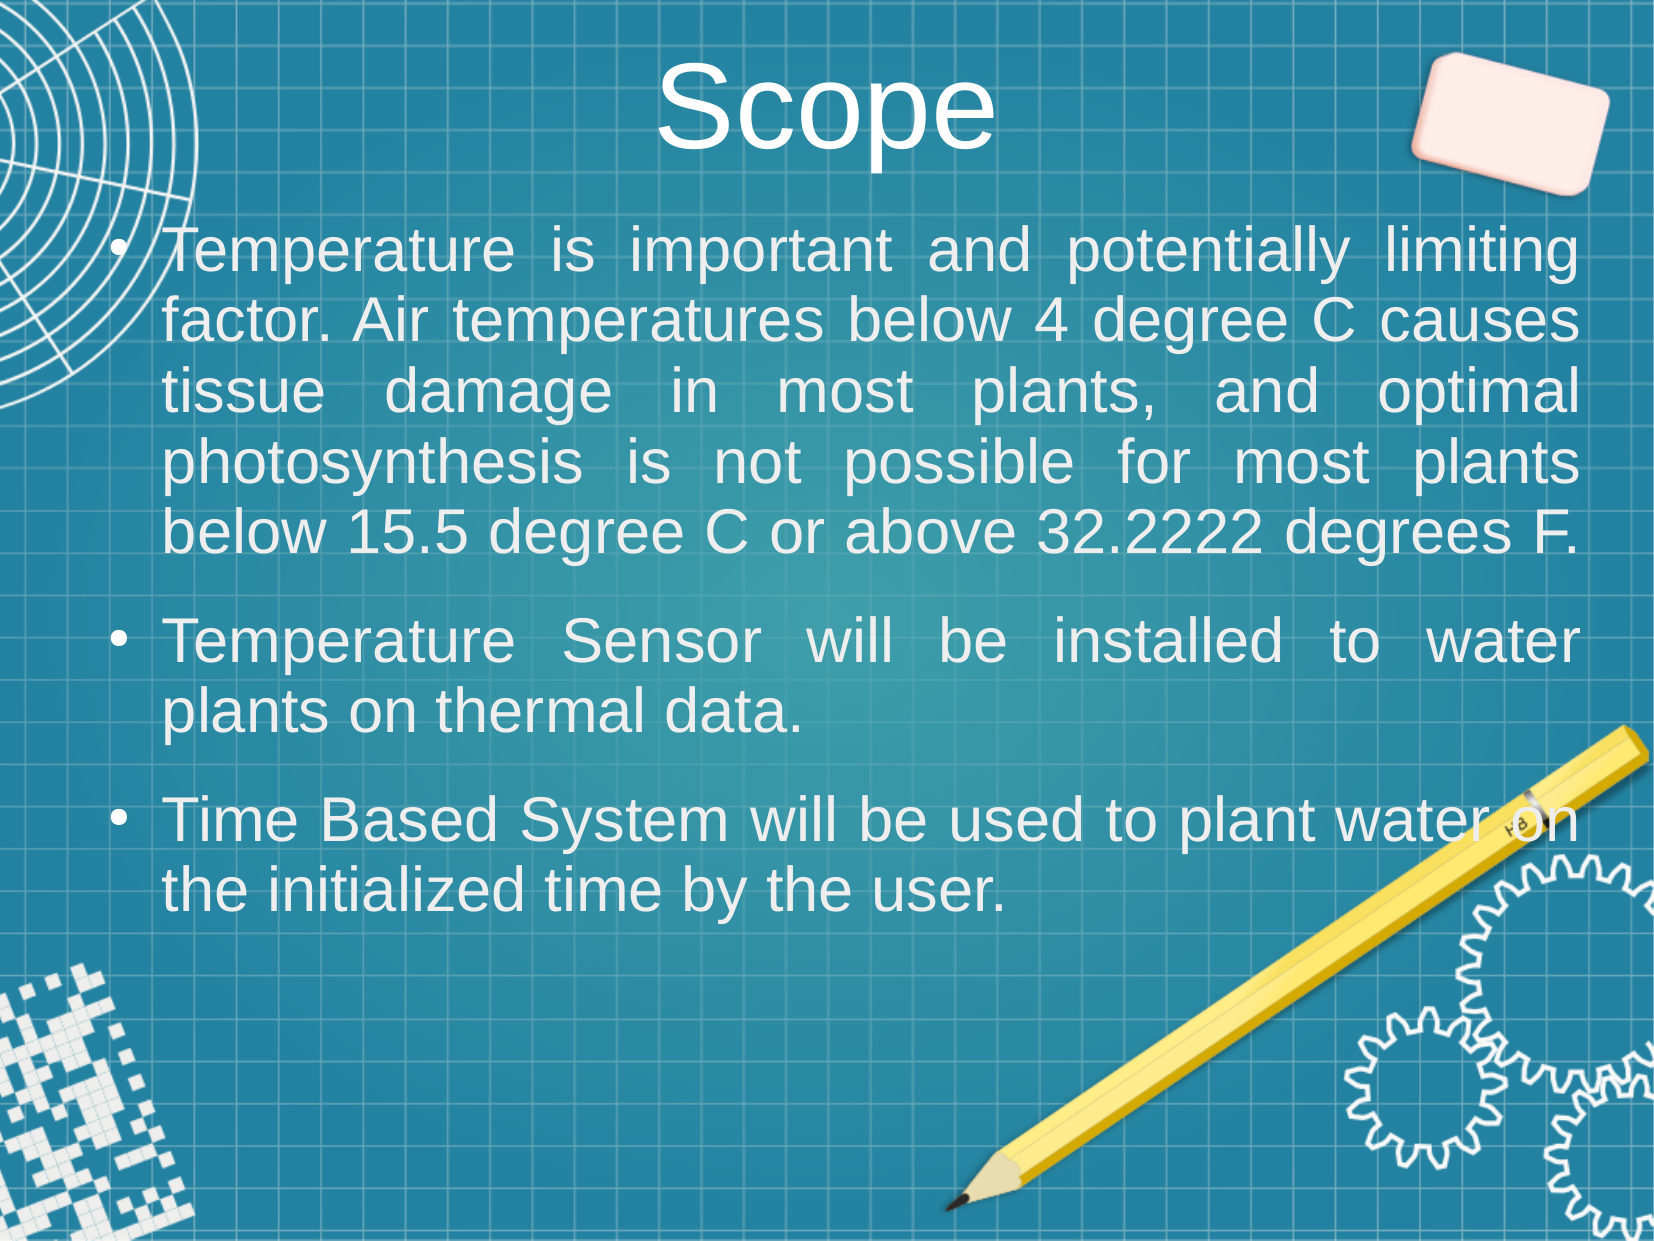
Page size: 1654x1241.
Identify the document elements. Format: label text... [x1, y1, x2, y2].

list Temperature is important and potentially limiting factor. Air temperatures below 4 degree C causes tissue damage in most plants, and optimal photosynthesis is not possible for most plants below 15.5 degree C or above 32.2222 degrees F. Temperature Sensor will be installed to water plants on thermal data. Time Based System will be used to plant water on the initialized time by the user. [94, 213, 1583, 934]
picture [0, 0, 1654, 1241]
title Scope [82, 47, 1571, 166]
